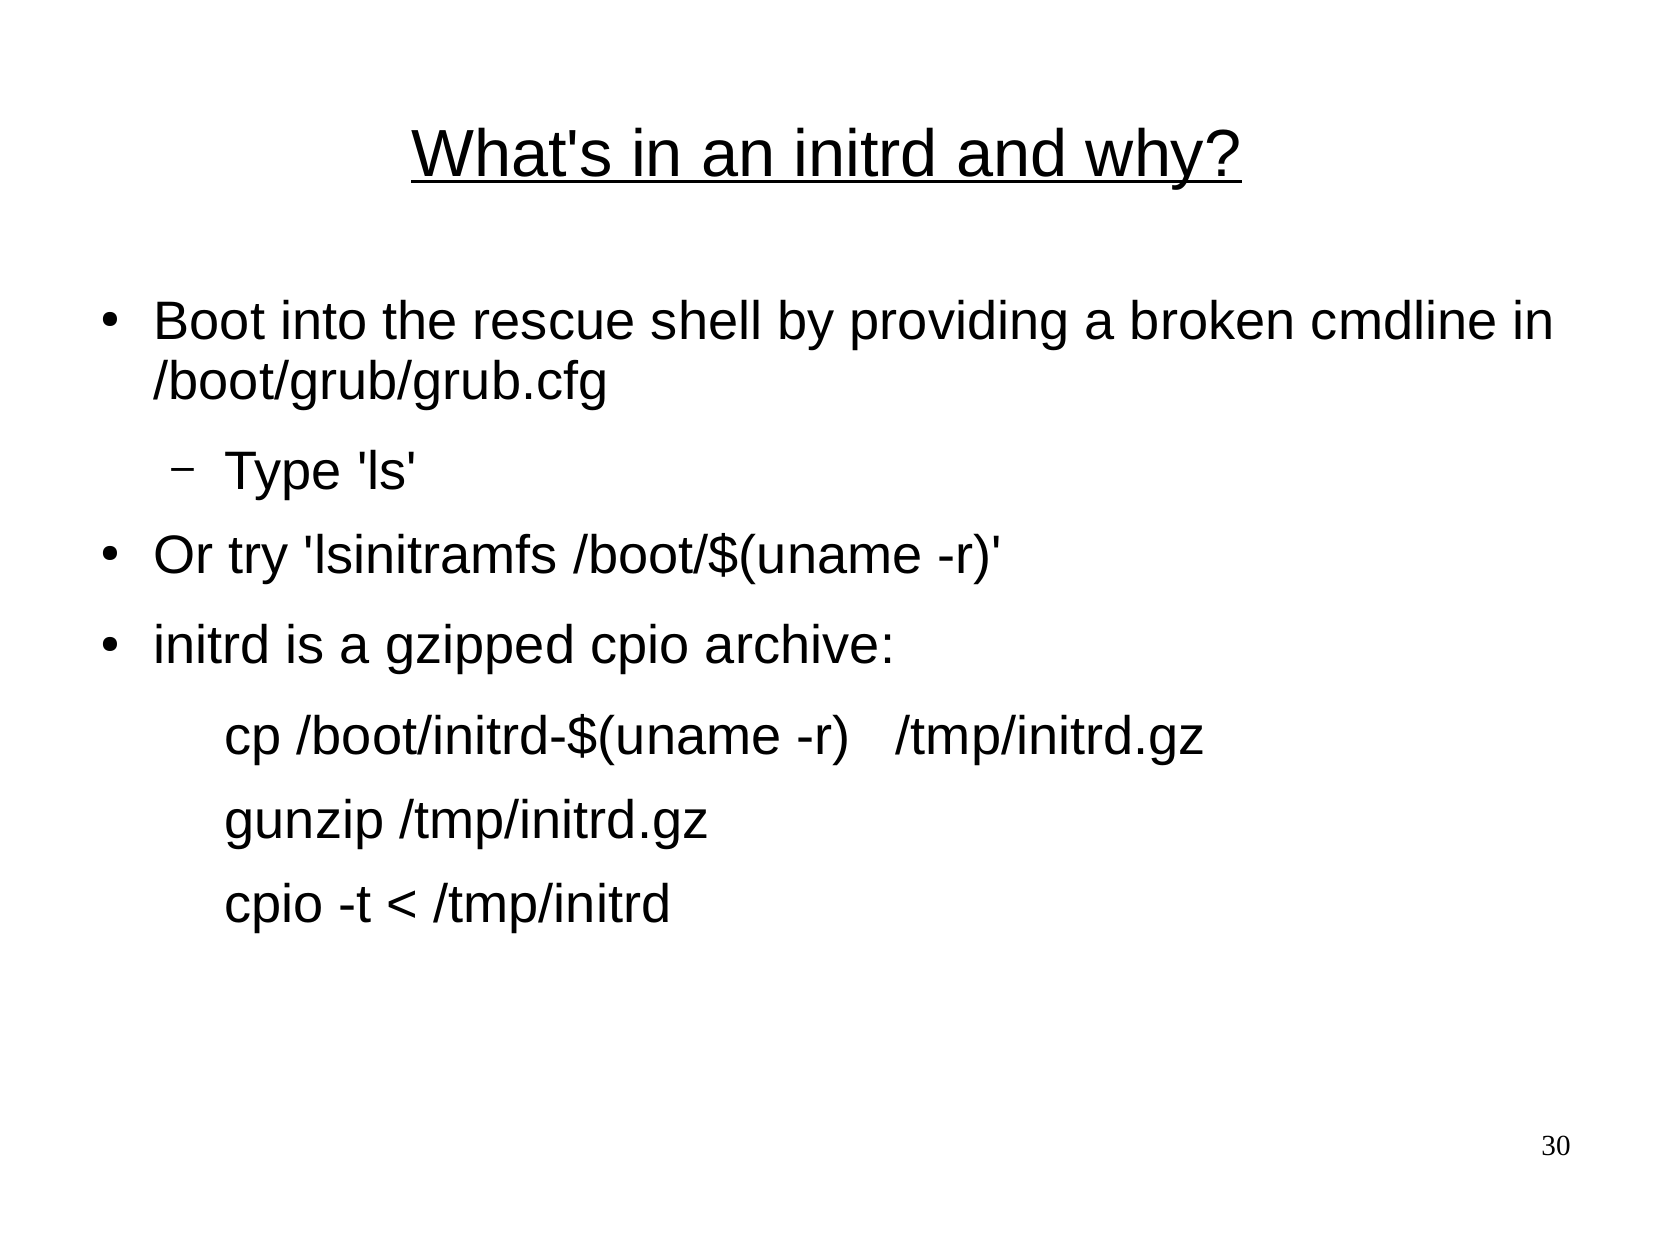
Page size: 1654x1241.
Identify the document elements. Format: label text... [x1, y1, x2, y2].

list Boot into the rescue shell by providing a broken cmdline in /boot/grub/grub.cfg Type 'ls' Or try 'lsinitramfs /boot/$(uname -r)' initrd is a gzipped cpio archive: cp /boot/initrd-$(uname -r) /tmp/initrd.gz gunzip /tmp/initrd.gz cpio -t < /tmp/initrd [82, 290, 1571, 1010]
title What's in an initrd and why? [82, 49, 1571, 257]
